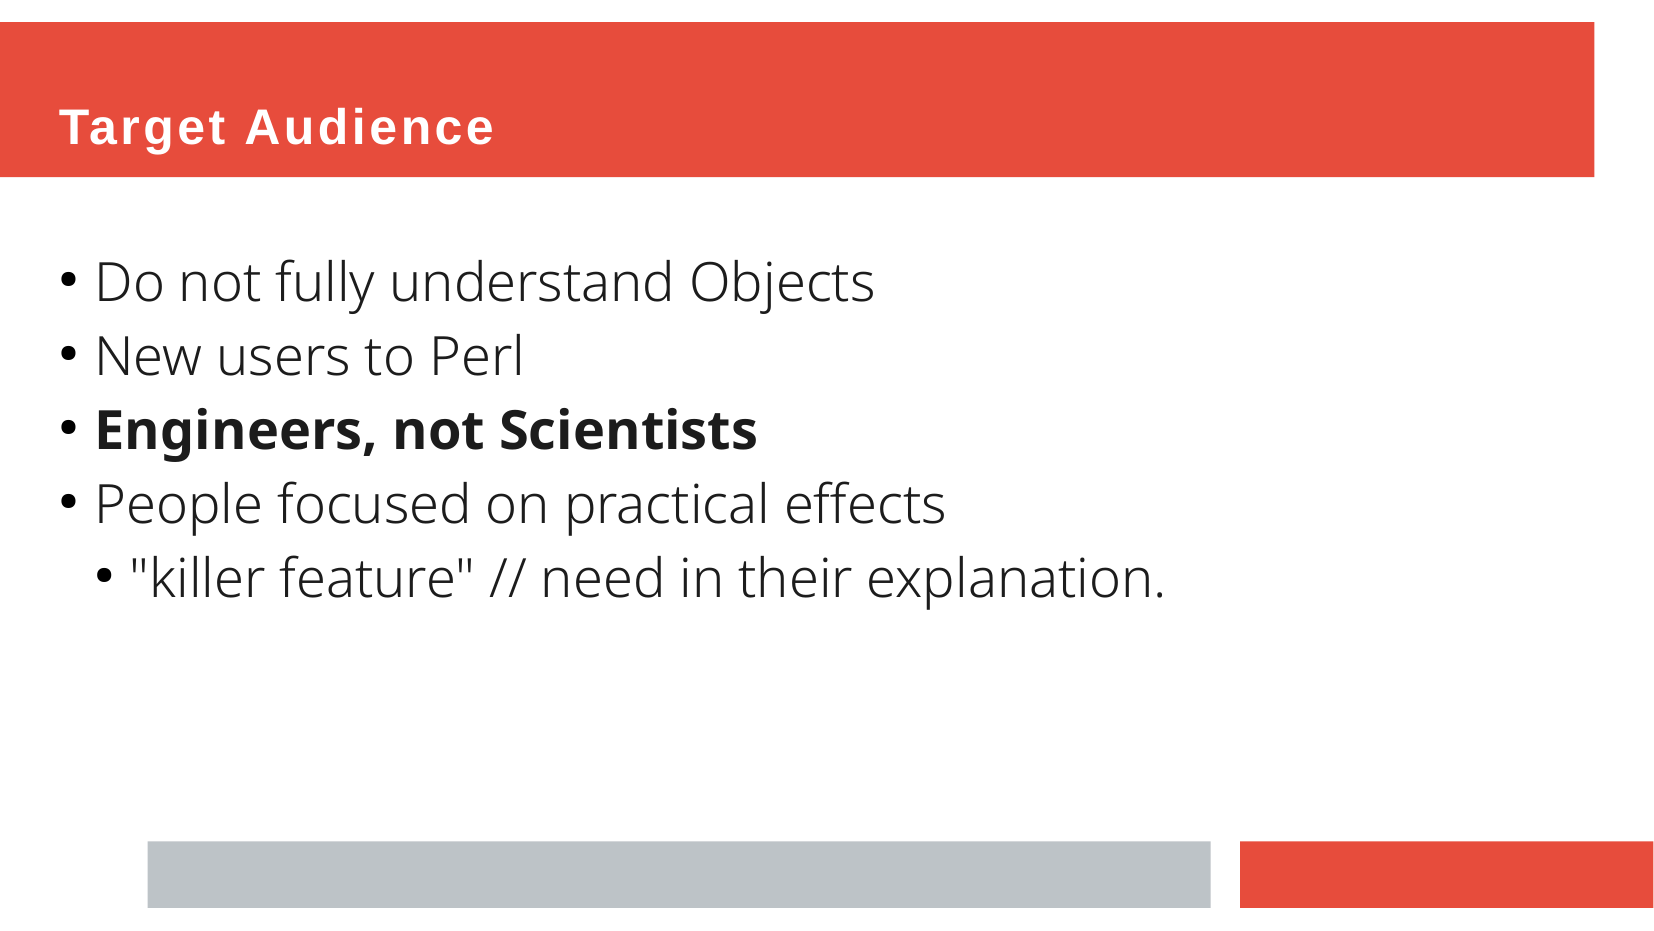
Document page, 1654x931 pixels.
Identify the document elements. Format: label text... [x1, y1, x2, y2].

title Target Audience [59, 44, 1595, 156]
subtitle Do not fully understand Objects New users to Perl Engineers, not Scientists People focused on practical effects "killer feature" // need in their explanation. [59, 243, 1565, 820]
